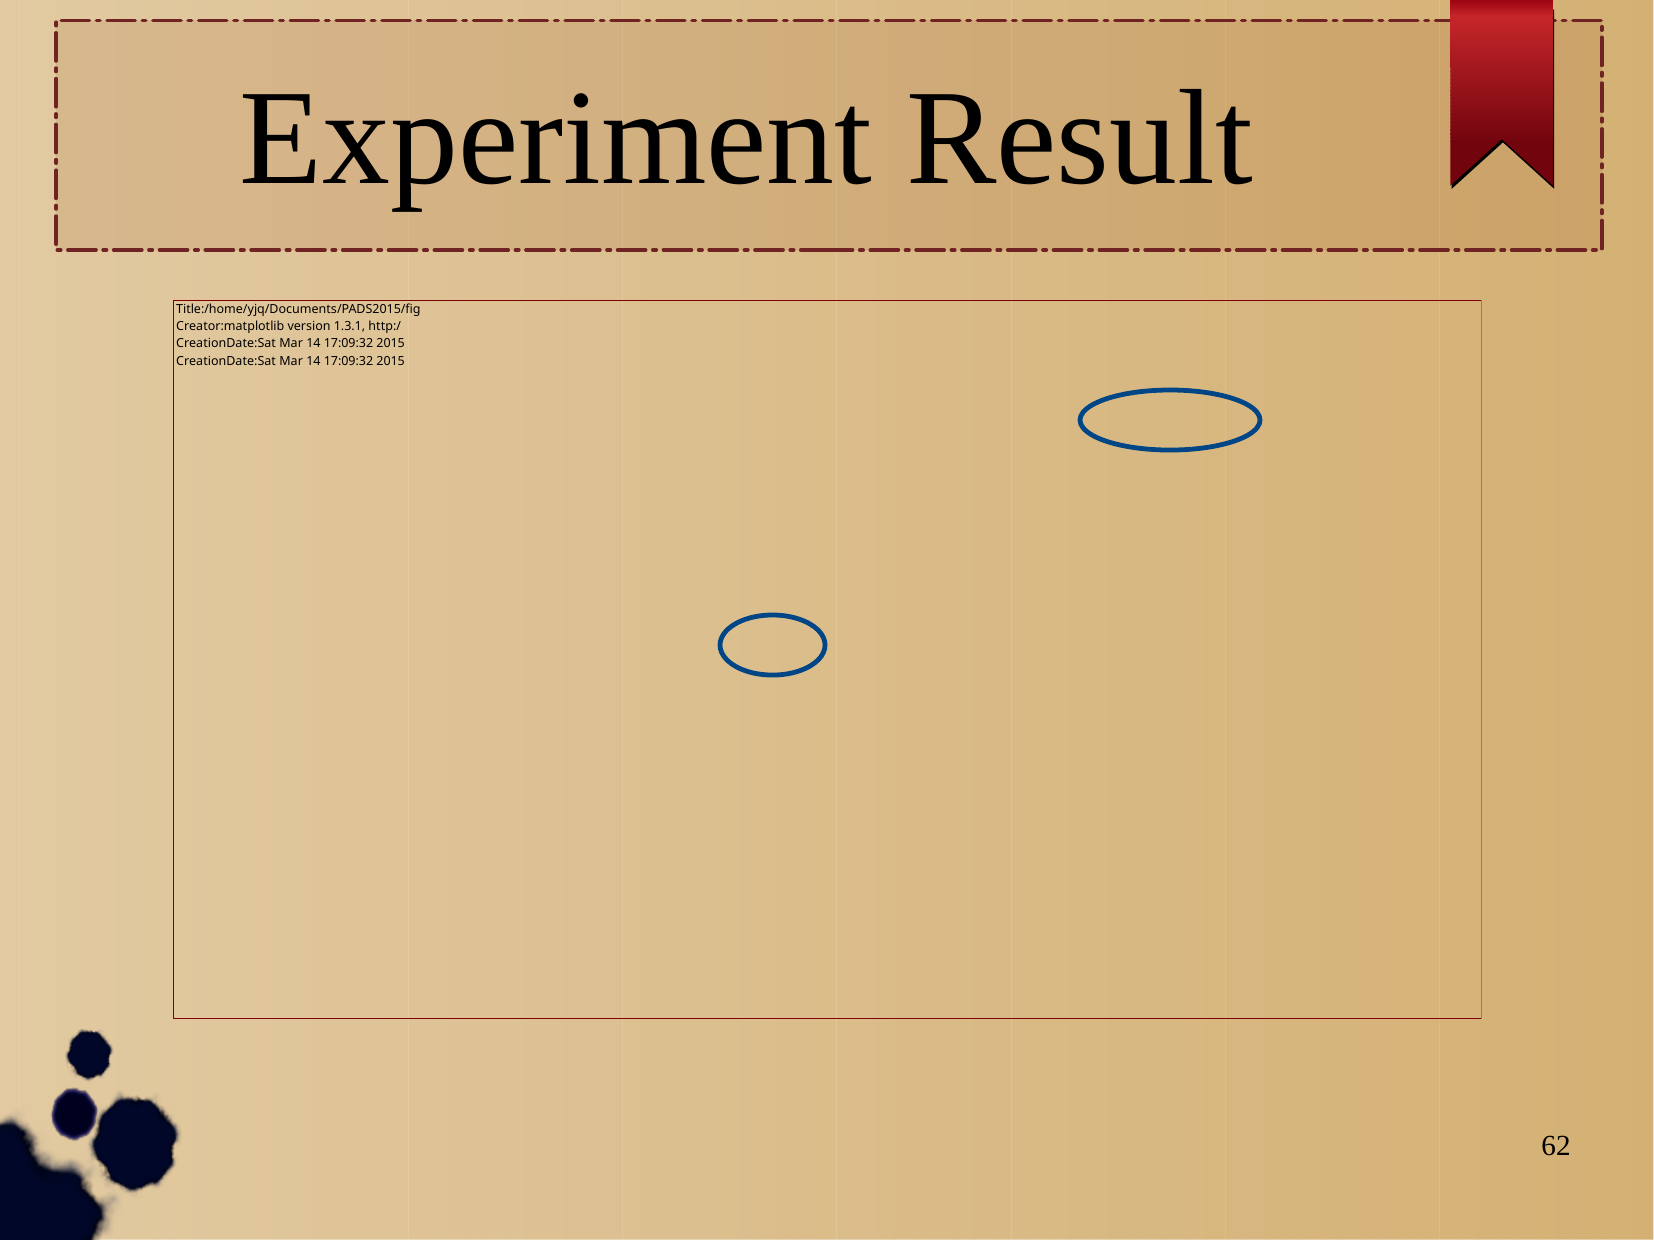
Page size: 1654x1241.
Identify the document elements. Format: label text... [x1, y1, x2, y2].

picture [172, 299, 1482, 1019]
title Experiment Result [82, 47, 1412, 229]
